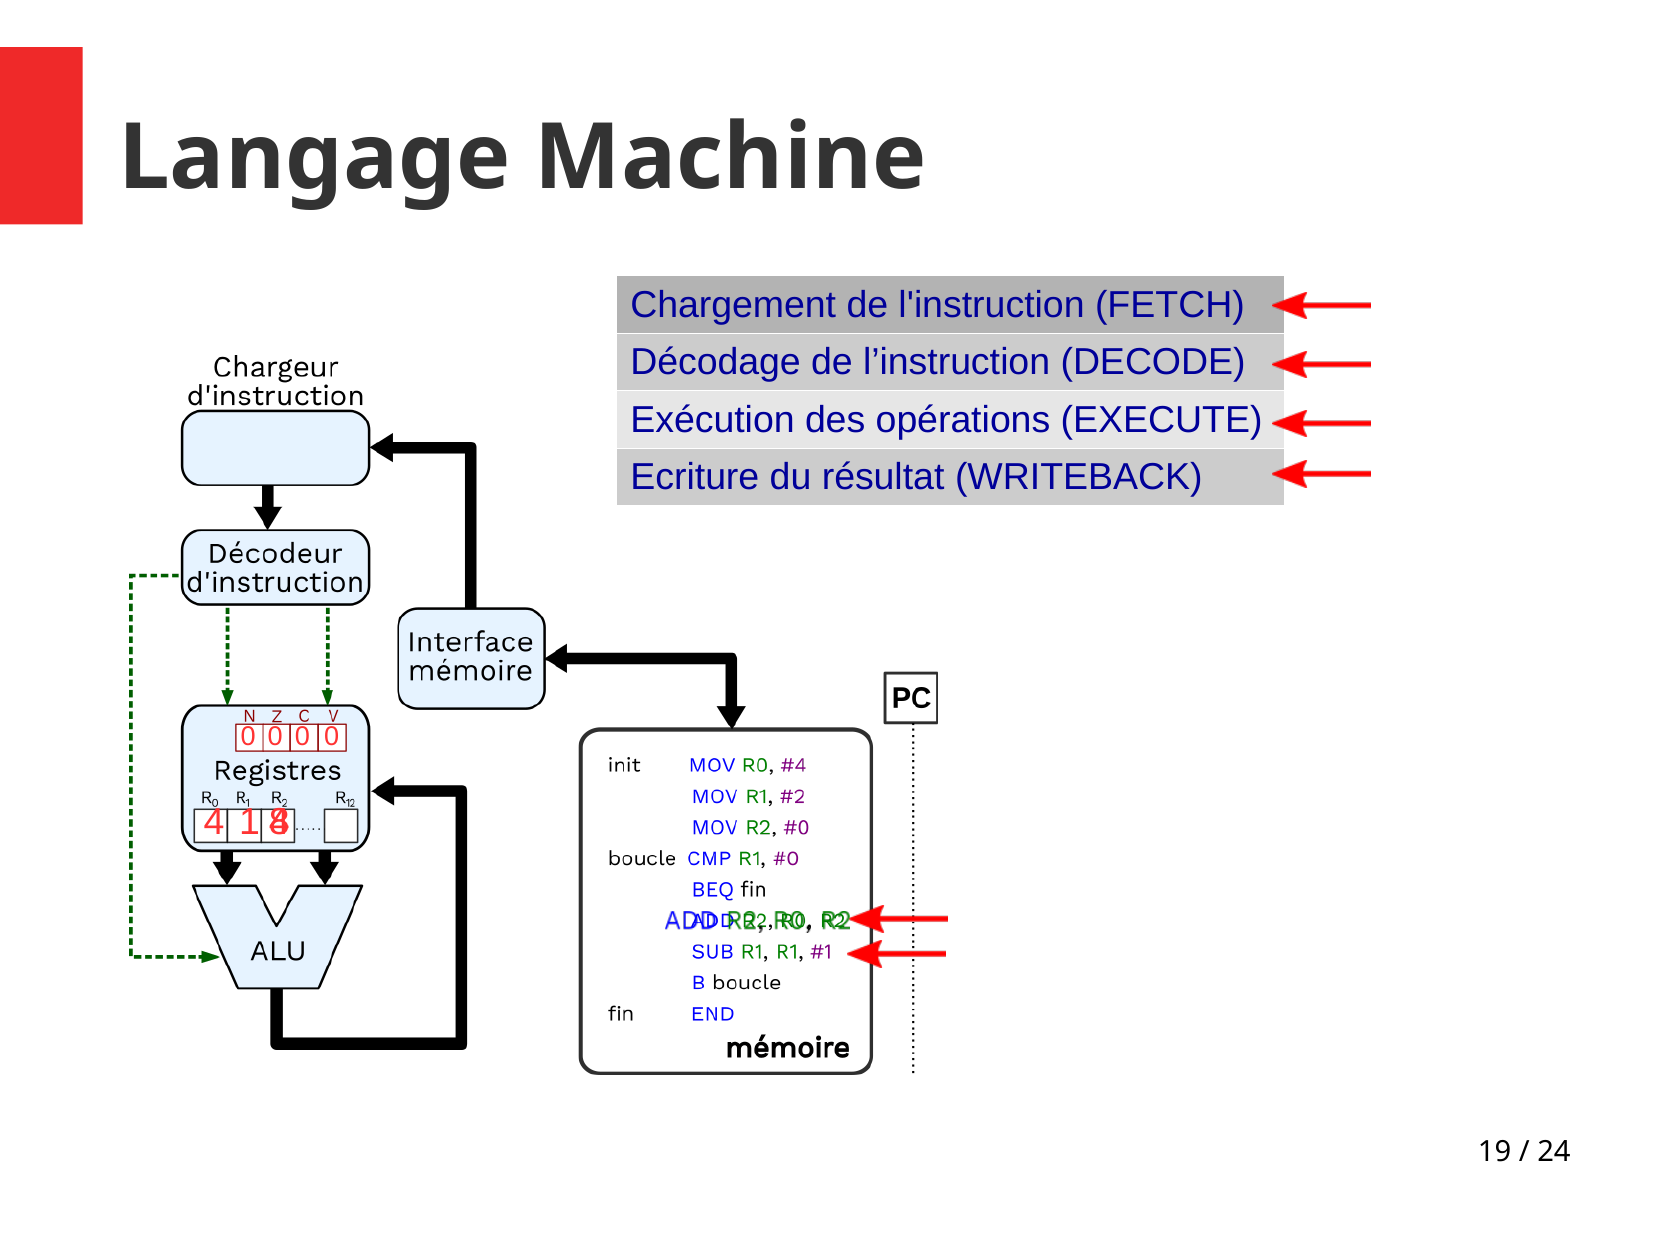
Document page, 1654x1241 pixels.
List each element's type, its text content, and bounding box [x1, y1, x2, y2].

picture [1272, 410, 1371, 438]
text_box 0 [258, 713, 283, 759]
picture [1272, 460, 1371, 488]
picture [1272, 351, 1371, 378]
table_cell Décodage de l’instruction (DECODE) [617, 334, 1284, 390]
text_box 0 [315, 713, 339, 760]
text_box 0 [286, 713, 310, 760]
picture [129, 355, 948, 1075]
text_box 1 [224, 793, 254, 851]
text_box 4 [188, 793, 224, 851]
table_cell Exécution des opérations (EXECUTE) [617, 391, 1284, 448]
title Langage Machine [118, 49, 1571, 257]
picture [1272, 292, 1371, 319]
text_box 0 [231, 713, 256, 759]
text_box 8 [254, 793, 302, 851]
table_cell Ecriture du résultat (WRITEBACK) [617, 449, 1284, 505]
table_header Chargement de l'instruction (FETCH) [617, 276, 1284, 333]
